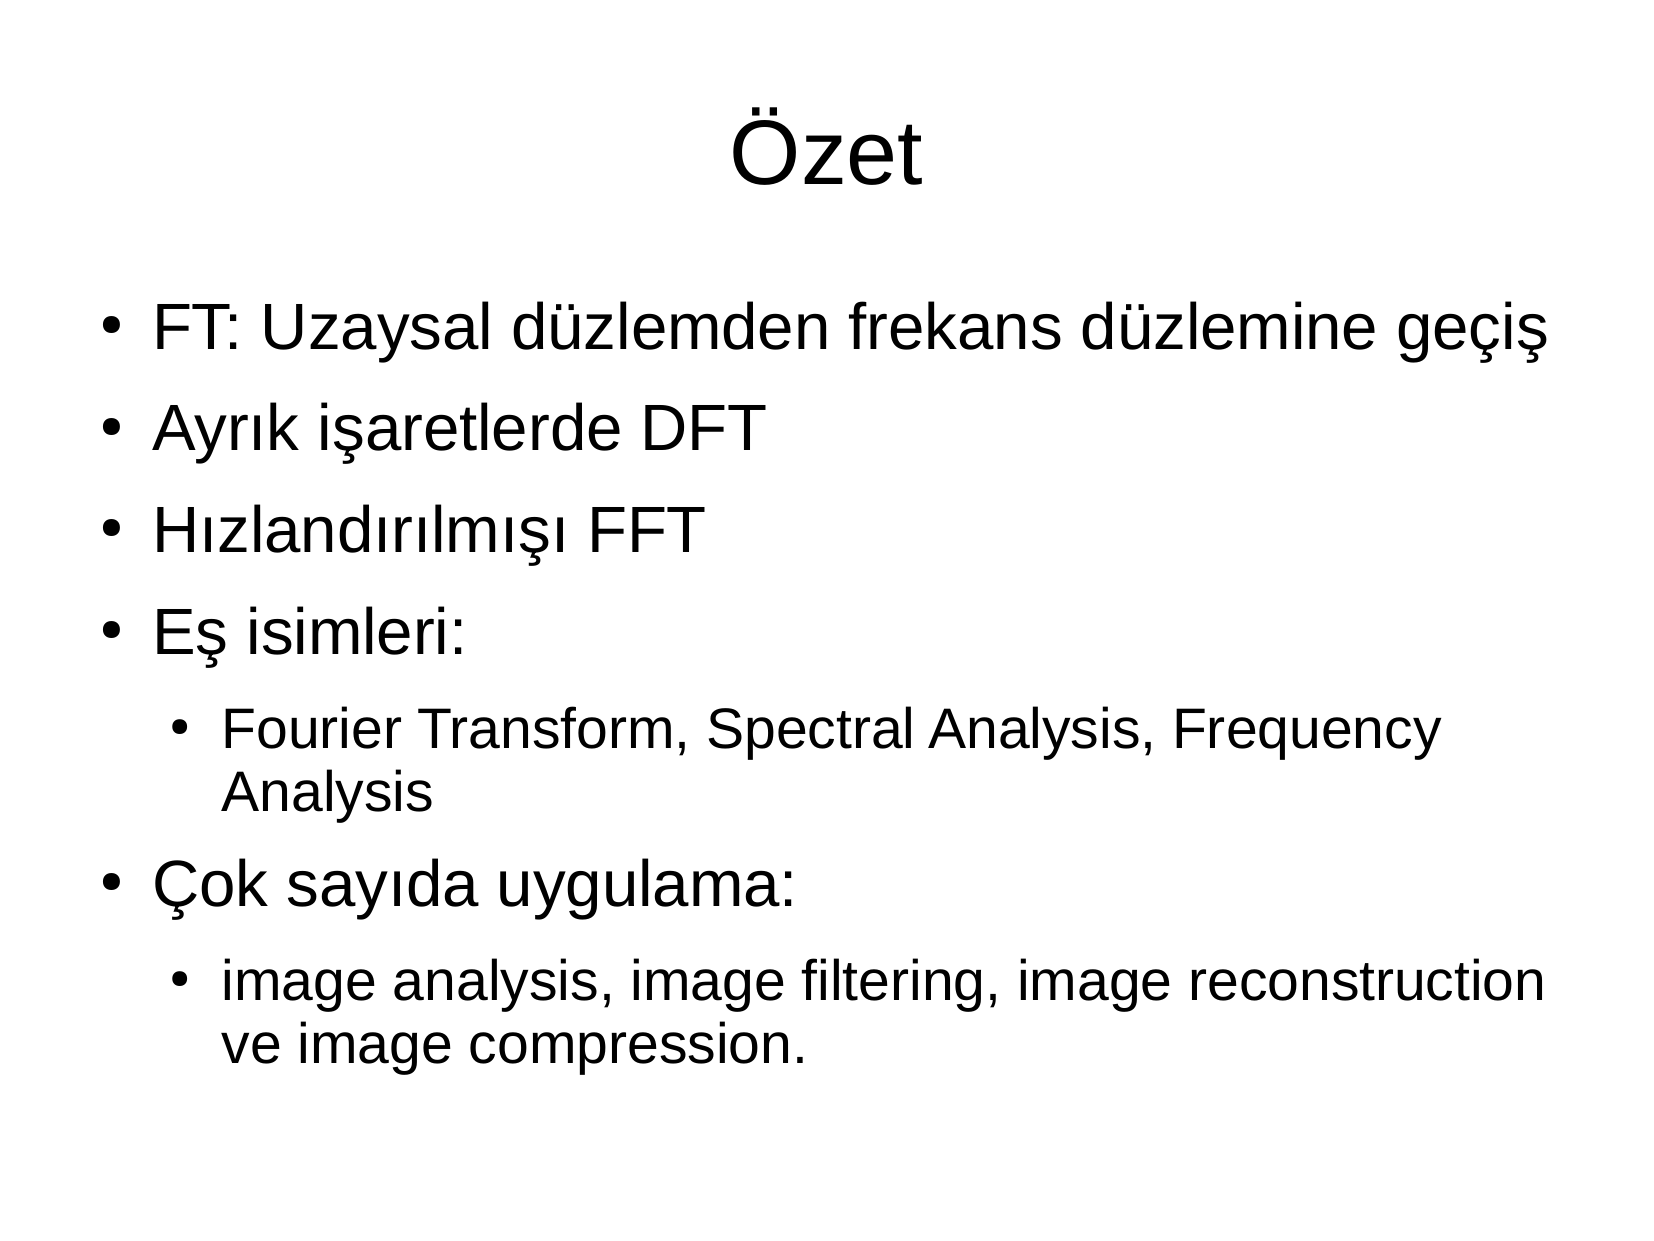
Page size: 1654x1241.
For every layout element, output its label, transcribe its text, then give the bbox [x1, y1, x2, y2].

title Özet [82, 56, 1571, 250]
list FT: Uzaysal düzlemden frekans düzlemine geçiş Ayrık işaretlerde DFT Hızlandırılmışı FFT Eş isimleri: Fourier Transform, Spectral Analysis, Frequency Analysis Çok sayıda uygulama: image analysis, image filtering, image reconstruction ve image compression. [82, 290, 1571, 1109]
